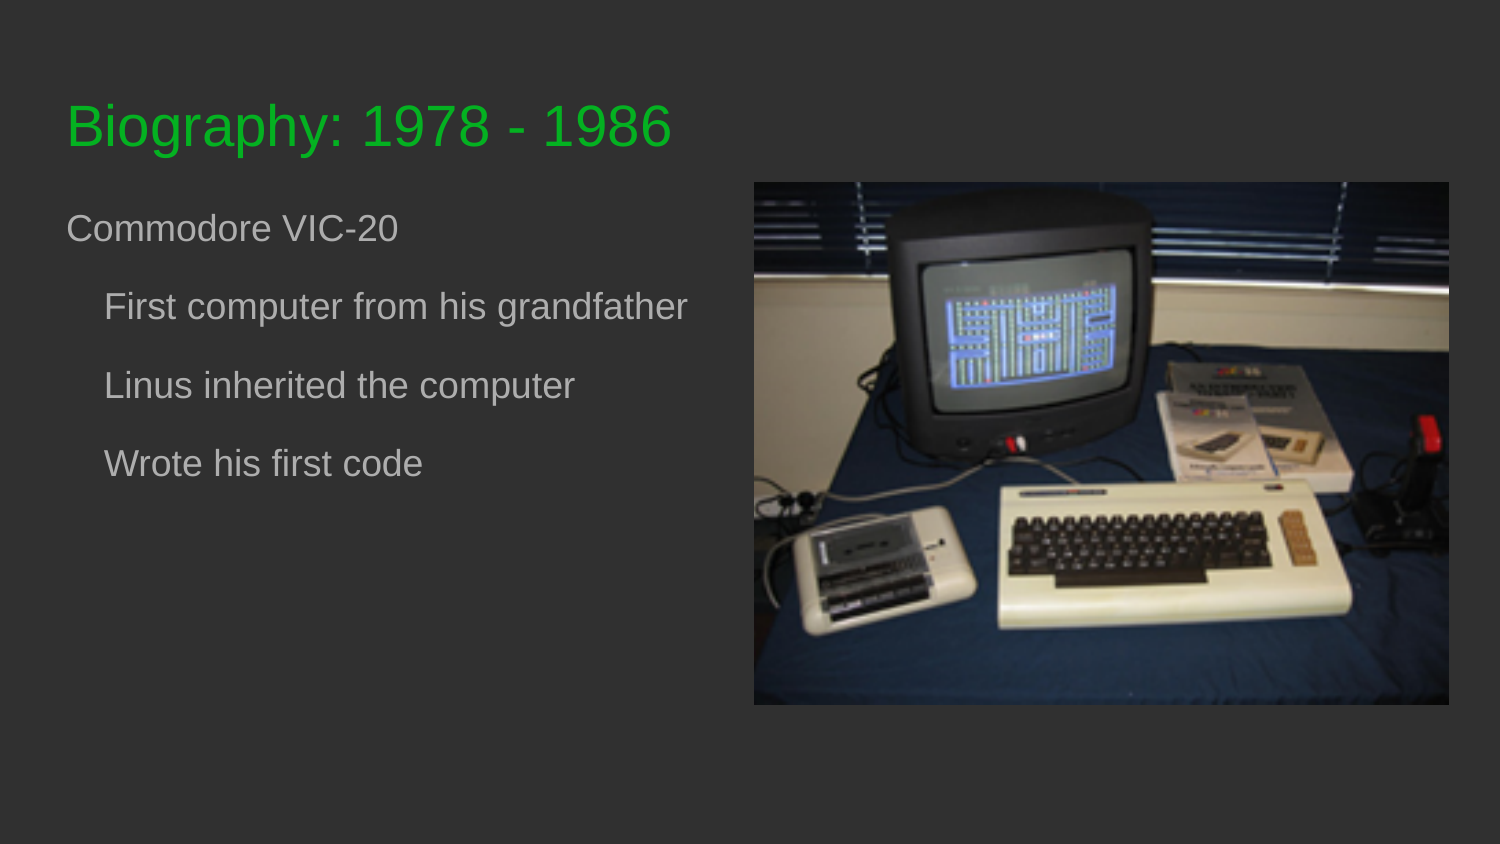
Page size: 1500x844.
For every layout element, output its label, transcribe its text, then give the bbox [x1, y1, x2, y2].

list Commodore VIC-20 First computer from his grandfather Linus inherited the computer Wrote his first code [51, 189, 755, 750]
title Biography: 1978 - 1986 [51, 72, 1449, 167]
picture [754, 182, 1449, 705]
